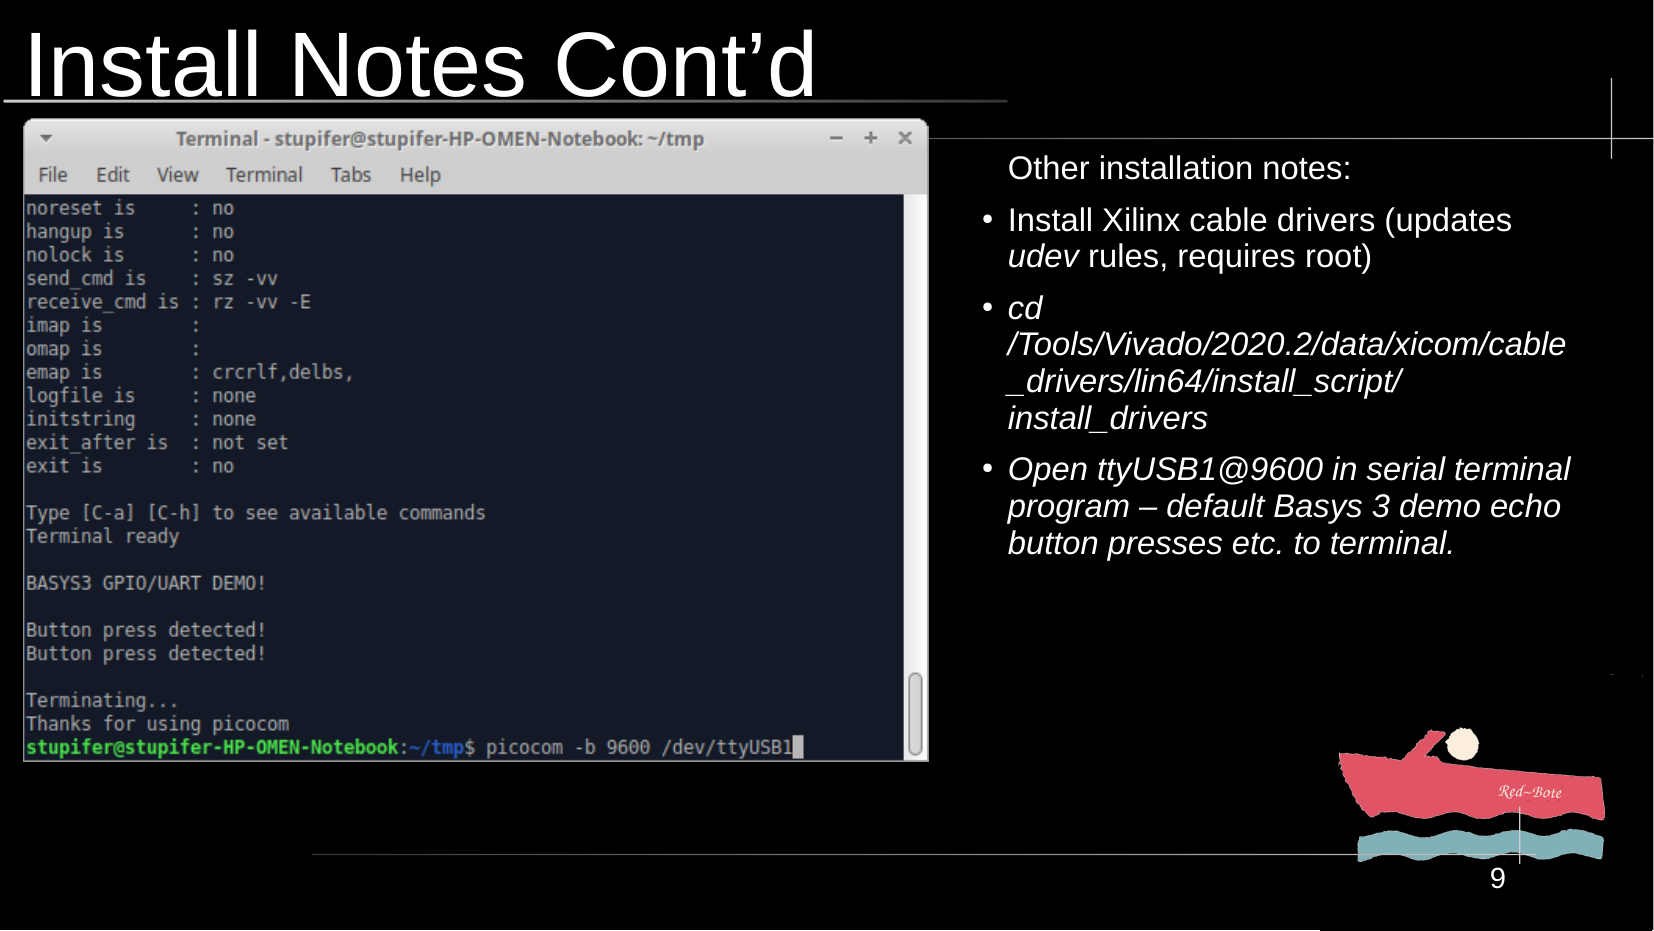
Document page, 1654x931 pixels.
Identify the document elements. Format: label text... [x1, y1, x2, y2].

list Other installation notes: Install Xilinx cable drivers (updates udev rules, requires root) cd /Tools/Vivado/2020.2/data/xicom/cable_drivers/lin64/install_script/install_drivers Open ttyUSB1@9600 in serial terminal program – default Basys 3 demo echo button presses etc. to terminal. [973, 150, 1581, 601]
title Install Notes Cont’d [23, 11, 1589, 119]
picture [1320, 674, 1652, 931]
picture [23, 118, 929, 762]
